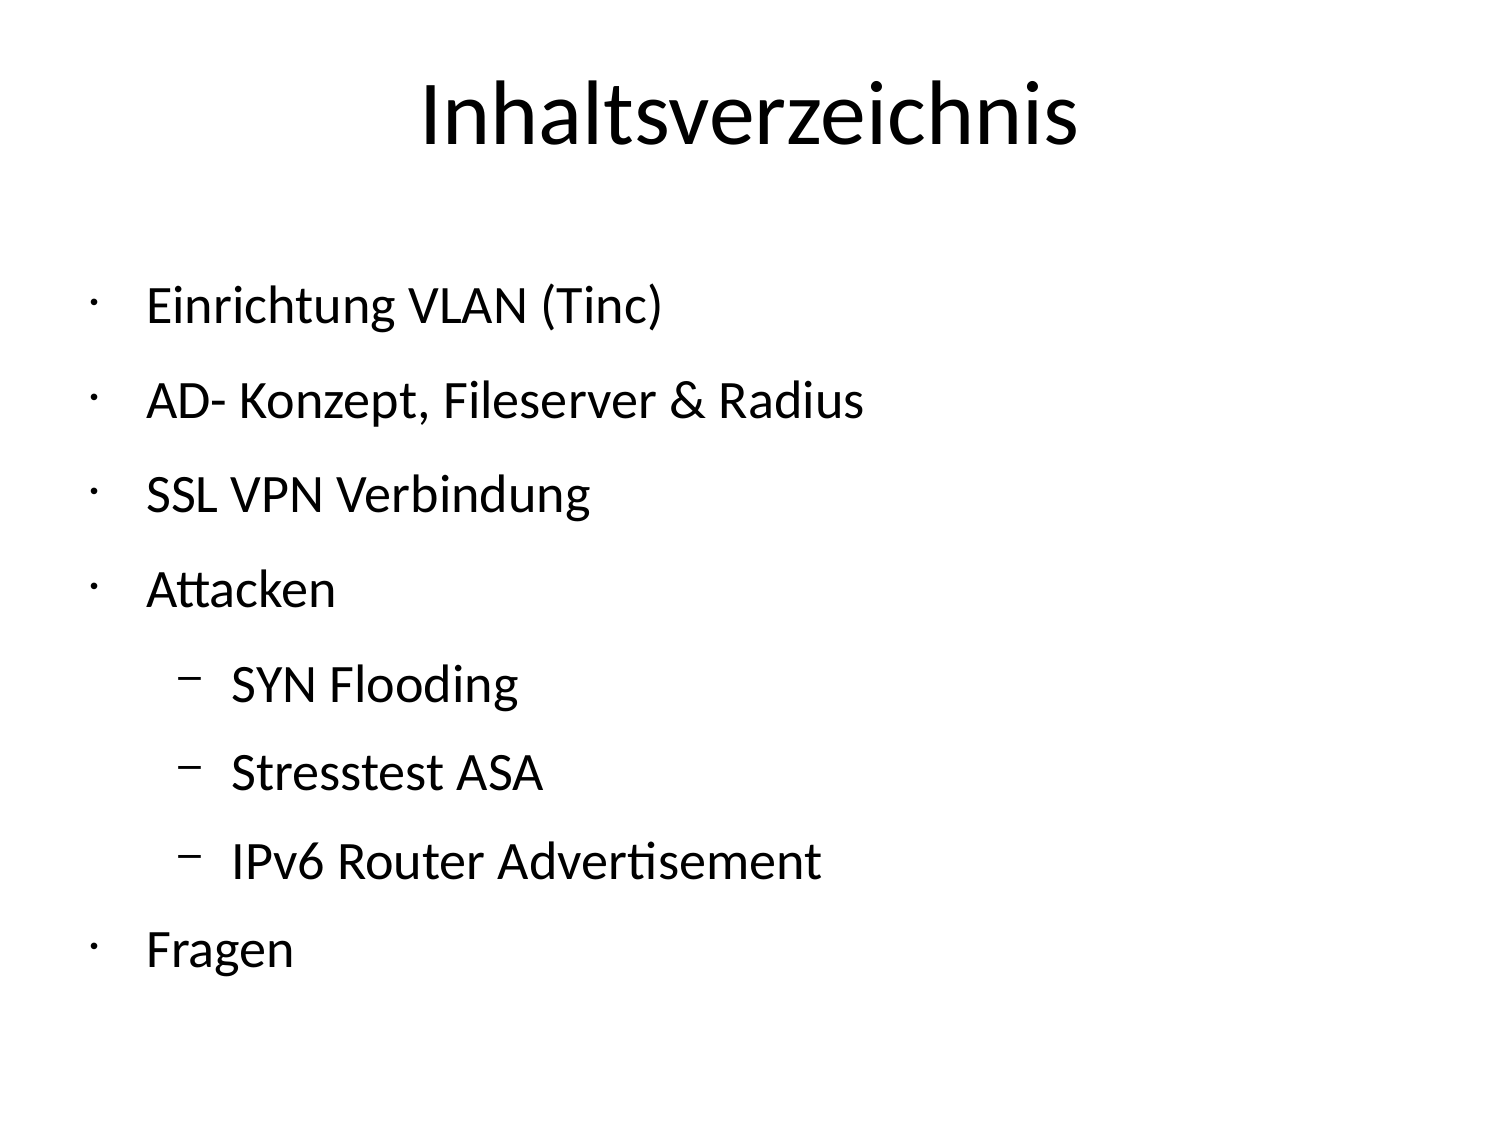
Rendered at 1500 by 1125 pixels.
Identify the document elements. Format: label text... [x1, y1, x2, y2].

title Inhaltsverzeichnis [75, 45, 1425, 233]
list Einrichtung VLAN (Tinc) AD- Konzept, Fileserver & Radius SSL VPN Verbindung Attacken SYN Flooding Stresstest ASA IPv6 Router Advertisement Fragen [75, 262, 1425, 1005]
